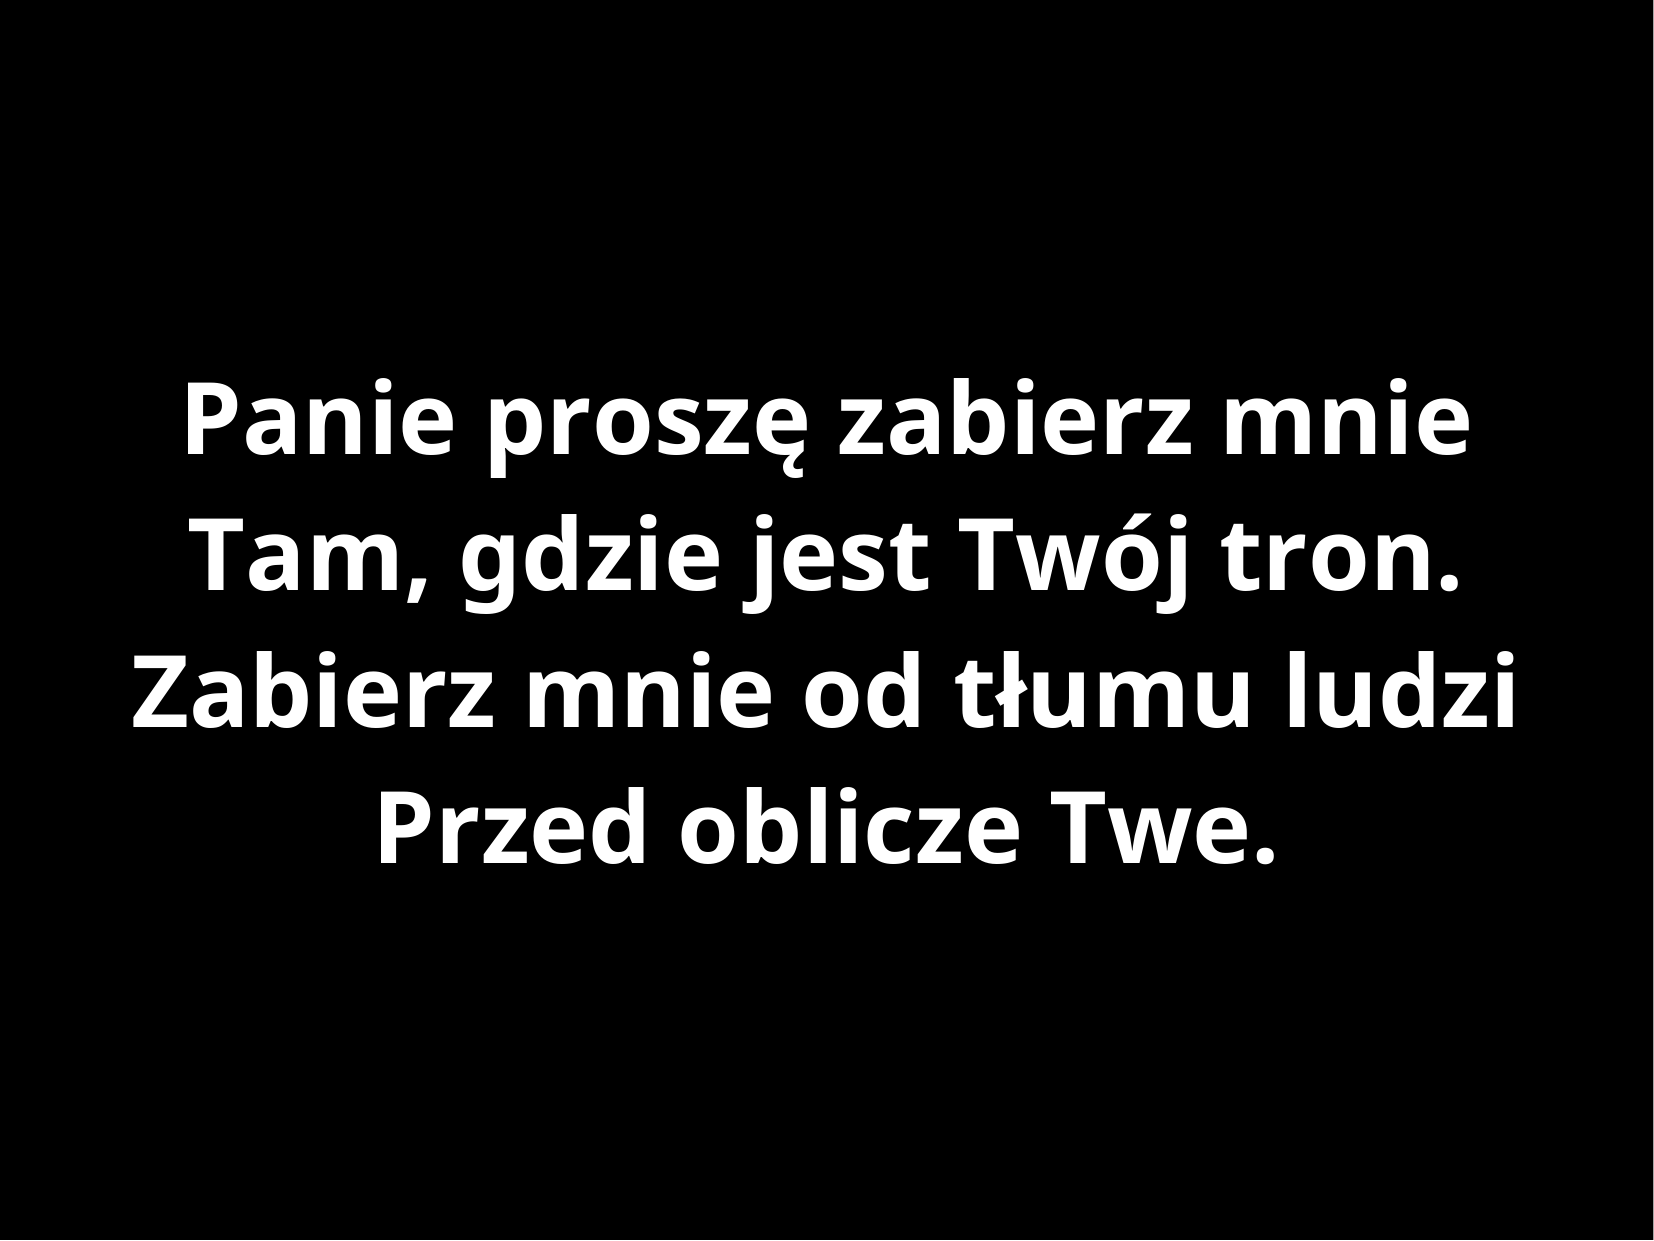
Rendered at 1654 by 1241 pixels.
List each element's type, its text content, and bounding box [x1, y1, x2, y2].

subtitle Panie proszę zabierz mnie Tam, gdzie jest Twój tron. Zabierz mnie od tłumu ludzi Przed oblicze Twe. [0, 0, 1654, 1241]
